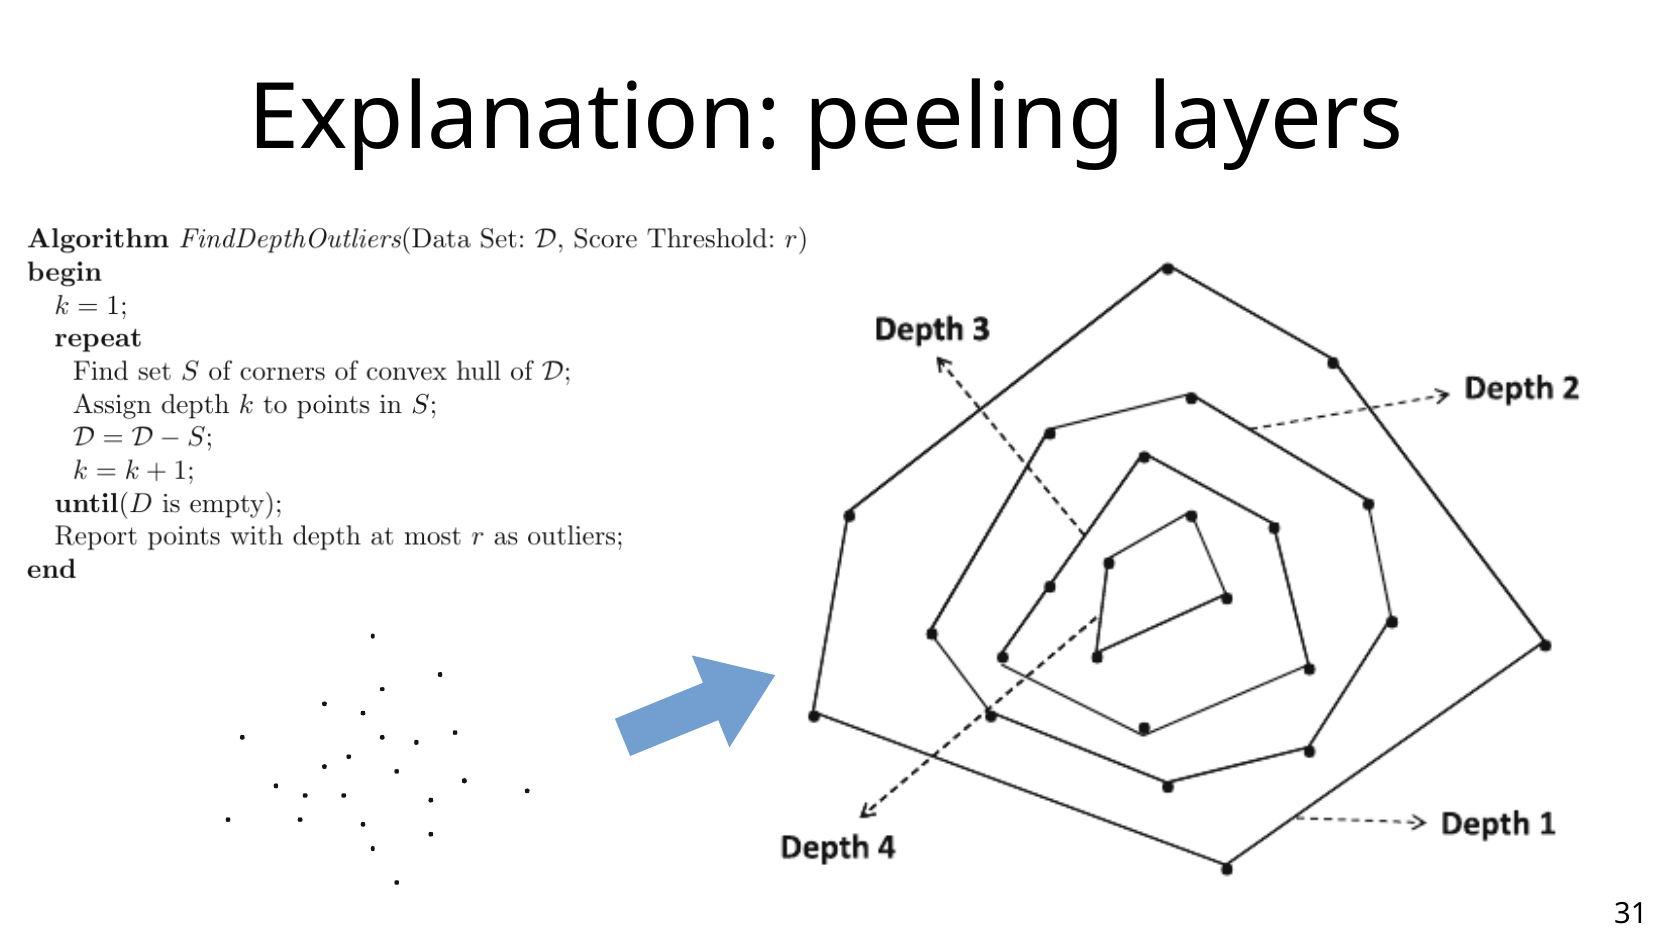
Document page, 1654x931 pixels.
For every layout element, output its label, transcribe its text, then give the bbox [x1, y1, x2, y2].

picture [12, 208, 1614, 902]
text_box [614, 655, 776, 756]
title Explanation: peeling layers [82, 1, 1571, 226]
picture [195, 620, 555, 892]
